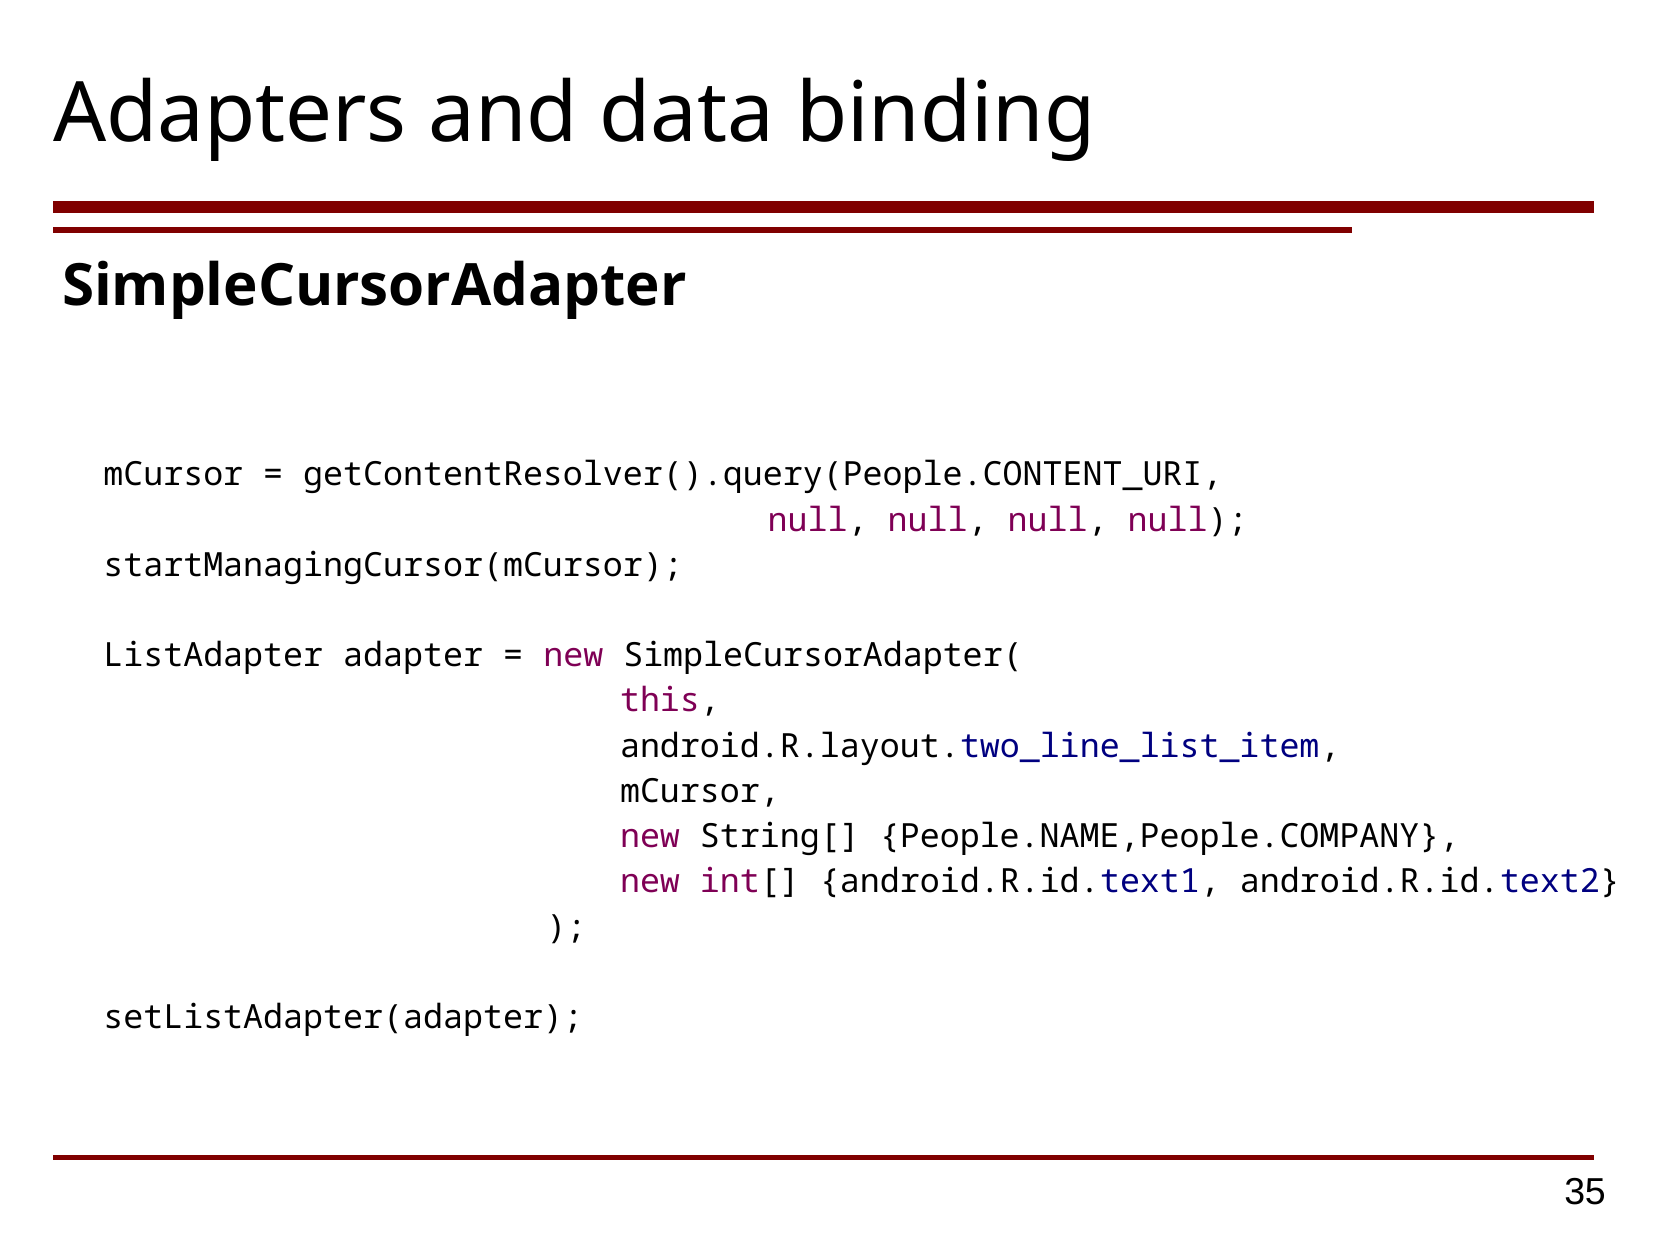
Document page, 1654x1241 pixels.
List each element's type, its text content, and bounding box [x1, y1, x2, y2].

subtitle Adapters and data binding [53, 48, 1542, 172]
text_box mCursor = getContentResolver().query(People.CONTENT_URI, null, null, null, null); startManagingCursor(mCursor); ListAdapter adapter = new SimpleCursorAdapter( this, android.R.layout.two_line_list_item, mCursor, new String[] {People.NAME,People.COMPANY}, new int[] {android.R.id.text1, android.R.id.text2} ); setListAdapter(adapter); [88, 442, 1635, 998]
text_box <número> [35, 1163, 1654, 1221]
text_box [58, 330, 1408, 1152]
text_box SimpleCursorAdapter [47, 236, 1613, 330]
